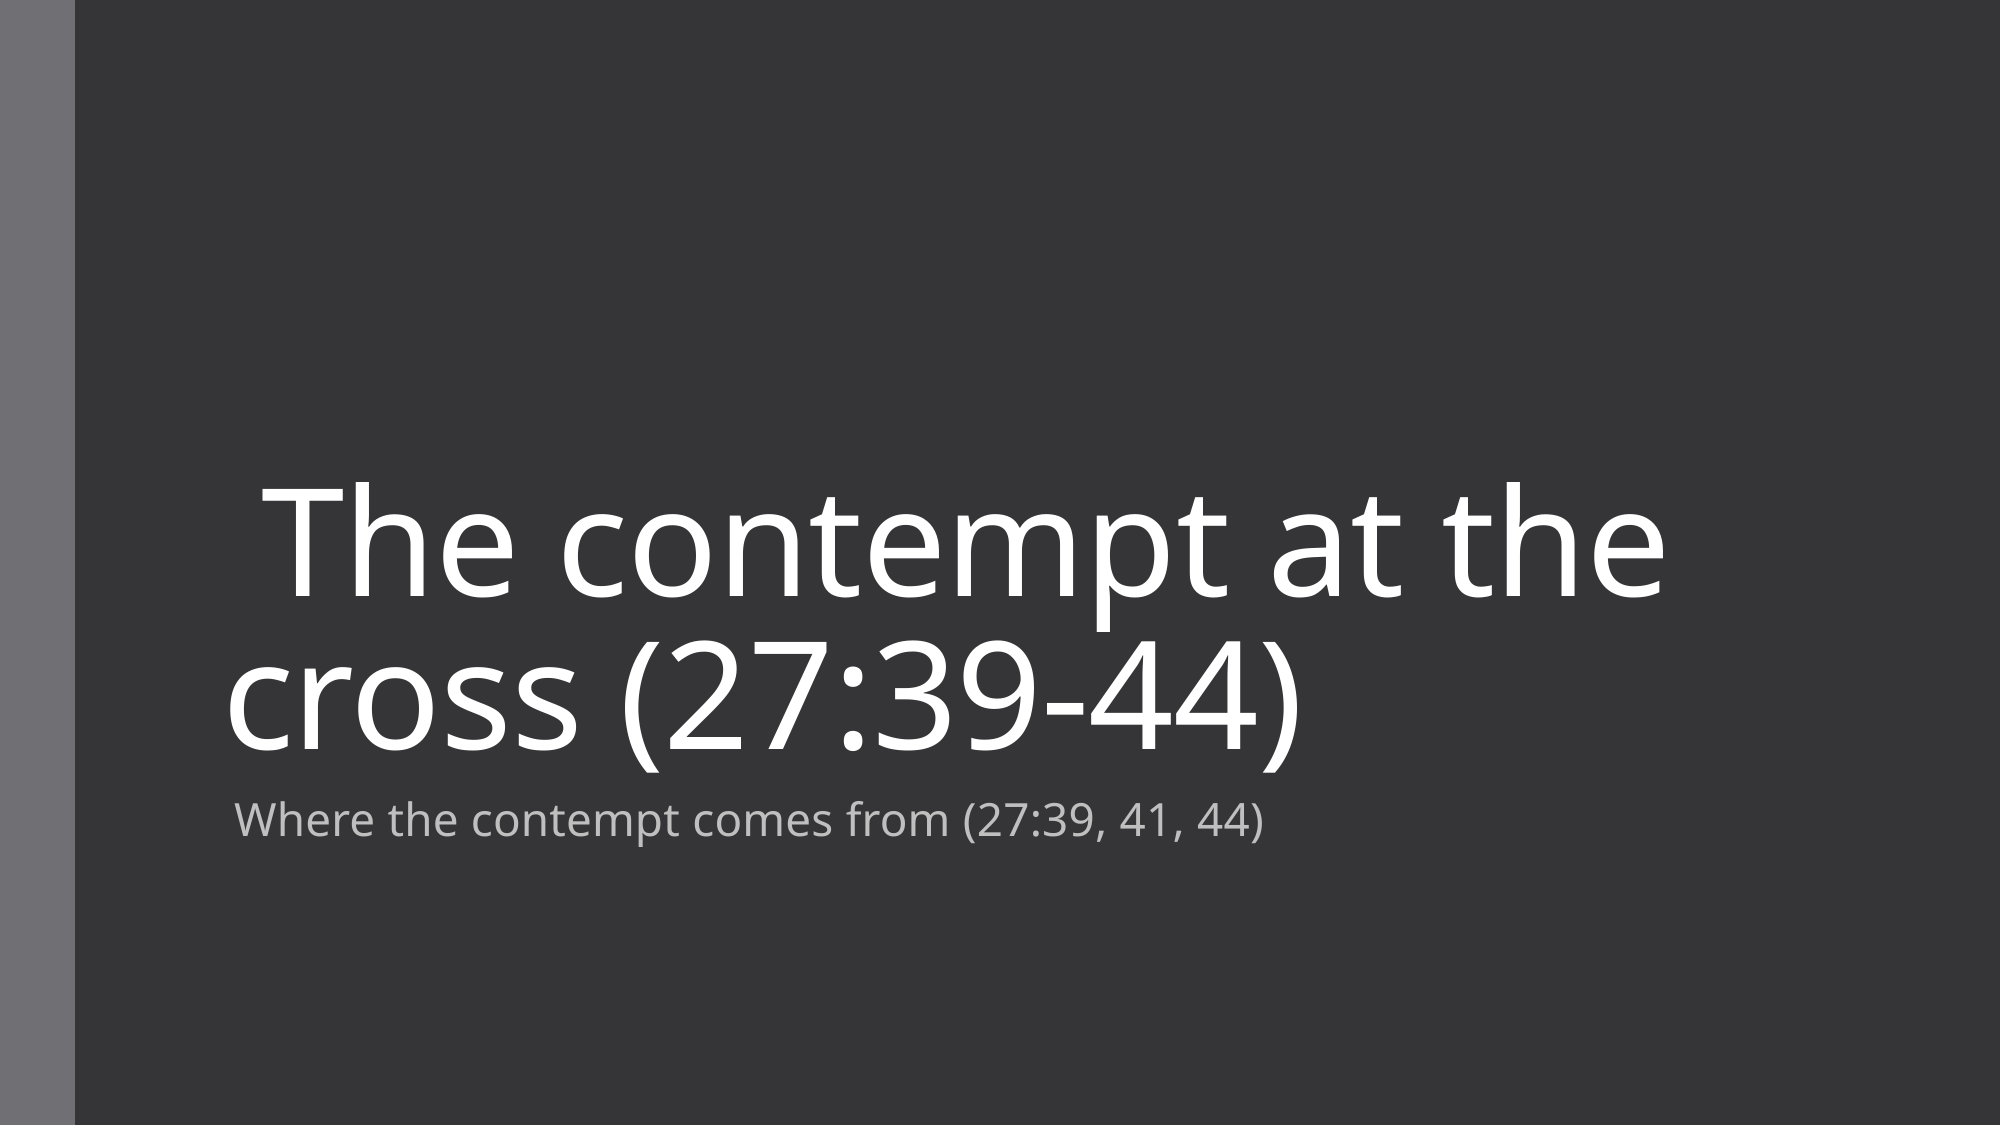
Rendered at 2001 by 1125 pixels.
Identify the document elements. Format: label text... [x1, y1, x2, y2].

title The contempt at the cross (27:39-44) [206, 124, 1752, 787]
subtitle Where the contempt comes from (27:39, 41, 44) [206, 787, 1752, 1066]
